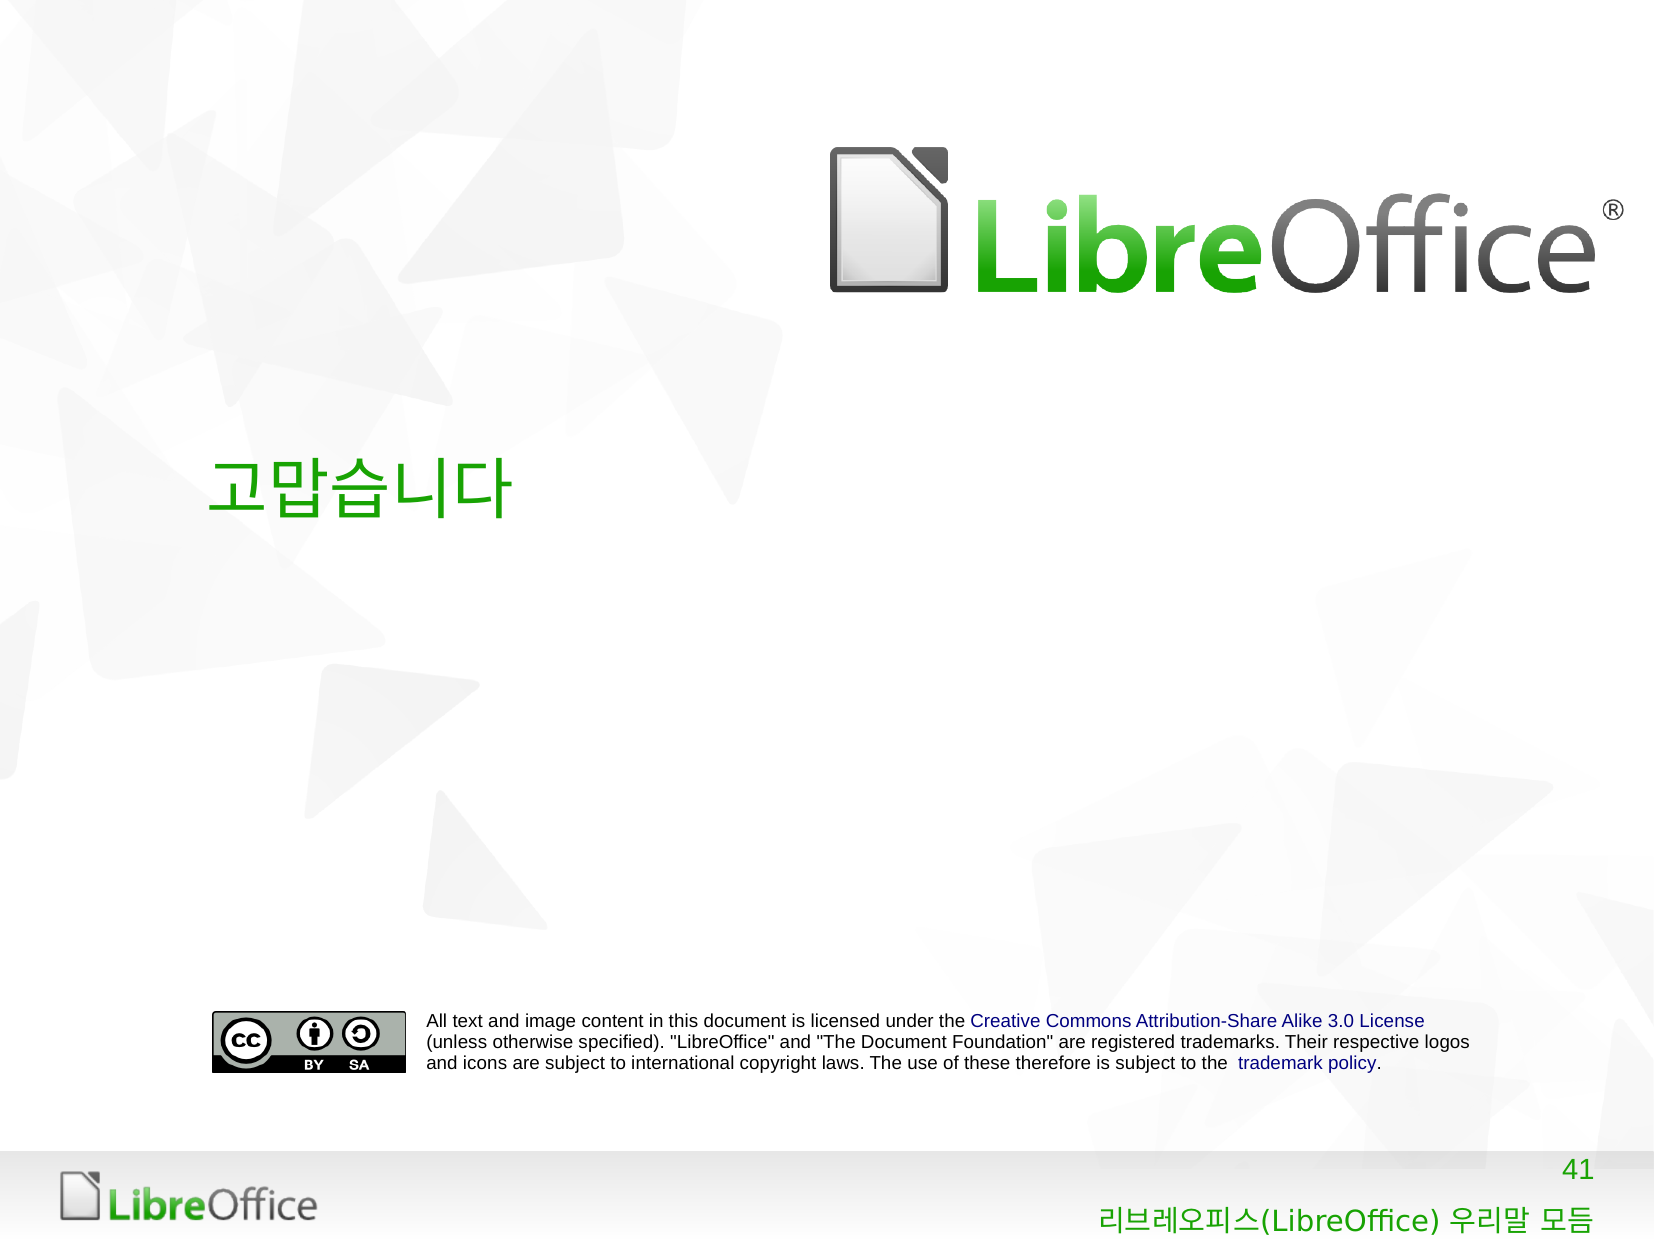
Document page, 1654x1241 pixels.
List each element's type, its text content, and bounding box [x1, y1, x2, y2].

picture [212, 1011, 406, 1073]
picture [915, 548, 1654, 1169]
picture [0, 0, 1654, 930]
picture [41, 1152, 337, 1240]
title 고맙습니다 [206, 395, 1477, 573]
